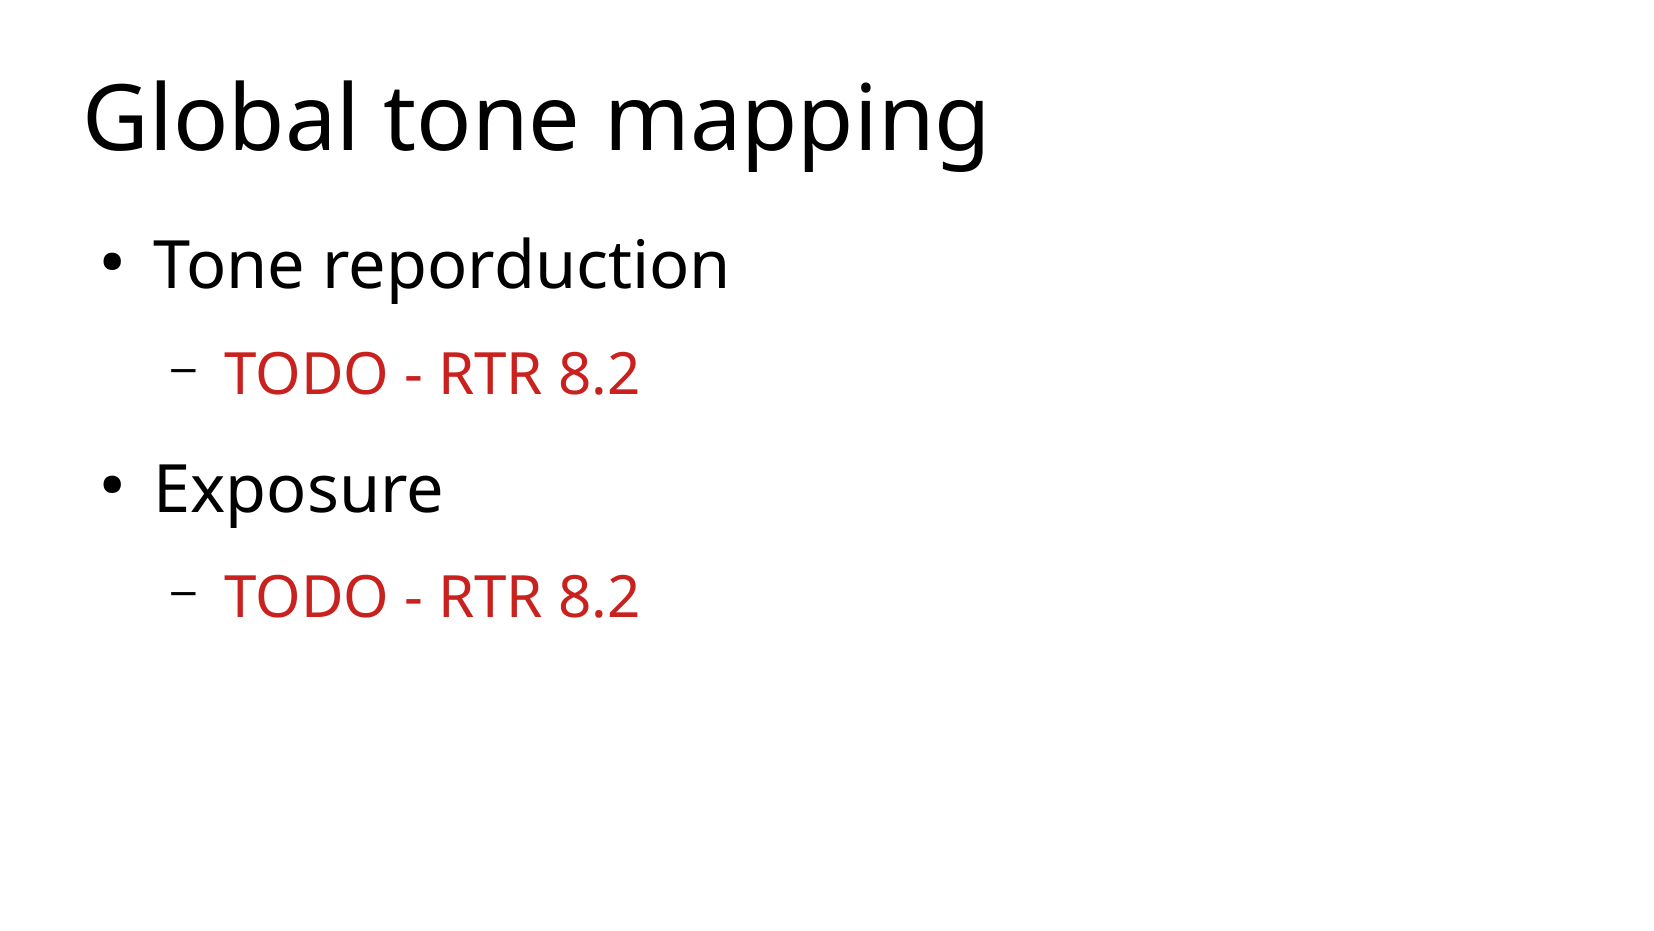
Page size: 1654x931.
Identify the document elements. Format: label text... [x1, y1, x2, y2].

list Tone reporduction TODO - RTR 8.2 Exposure TODO - RTR 8.2 [82, 217, 1571, 758]
title Global tone mapping [82, 37, 1571, 193]
